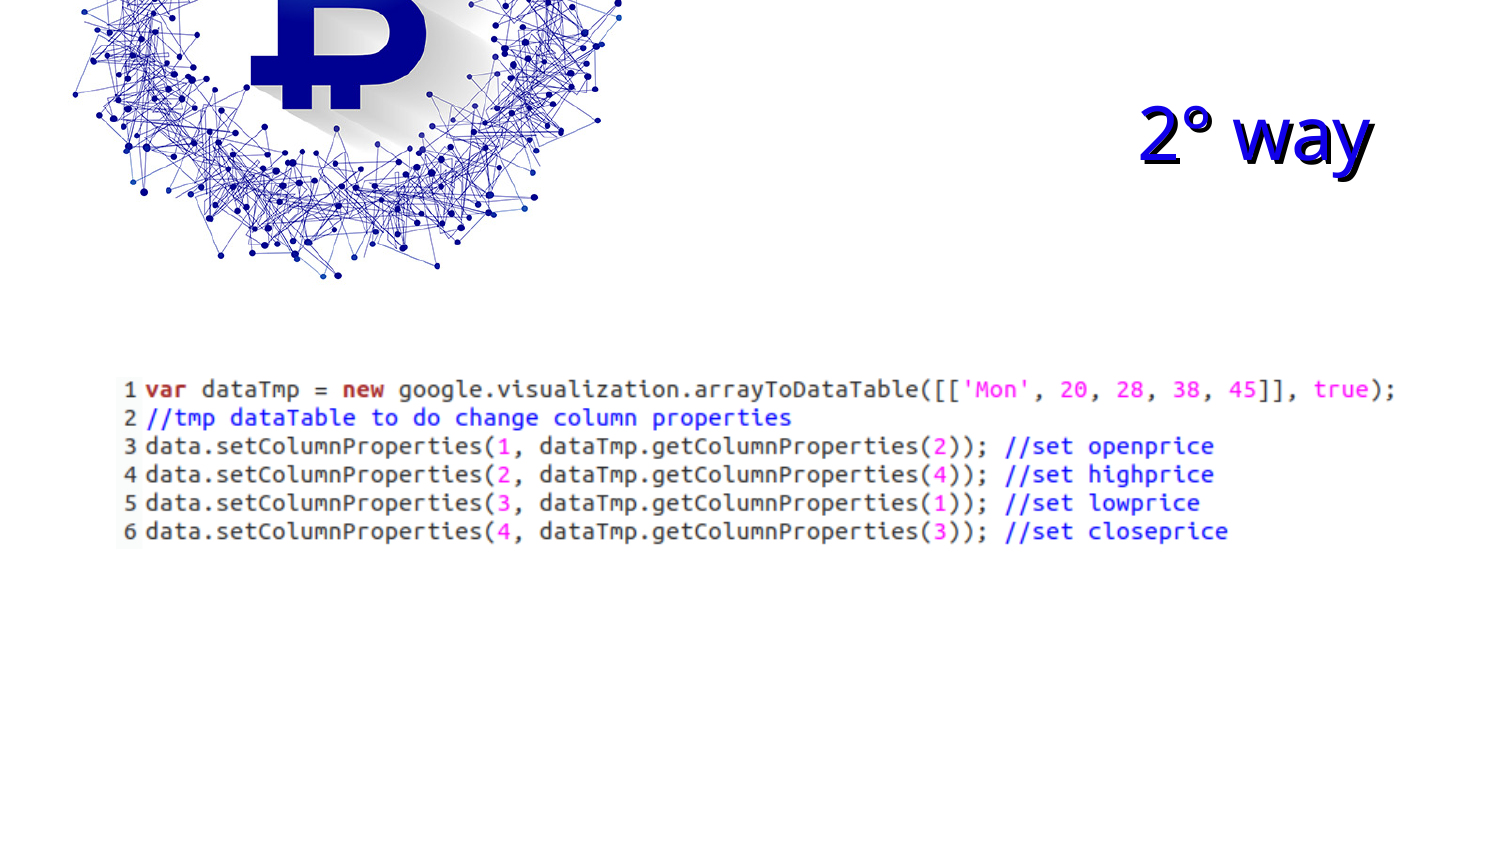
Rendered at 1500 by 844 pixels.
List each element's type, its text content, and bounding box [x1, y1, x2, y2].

picture [0, 0, 1500, 844]
title 2° way [1122, 70, 1418, 190]
